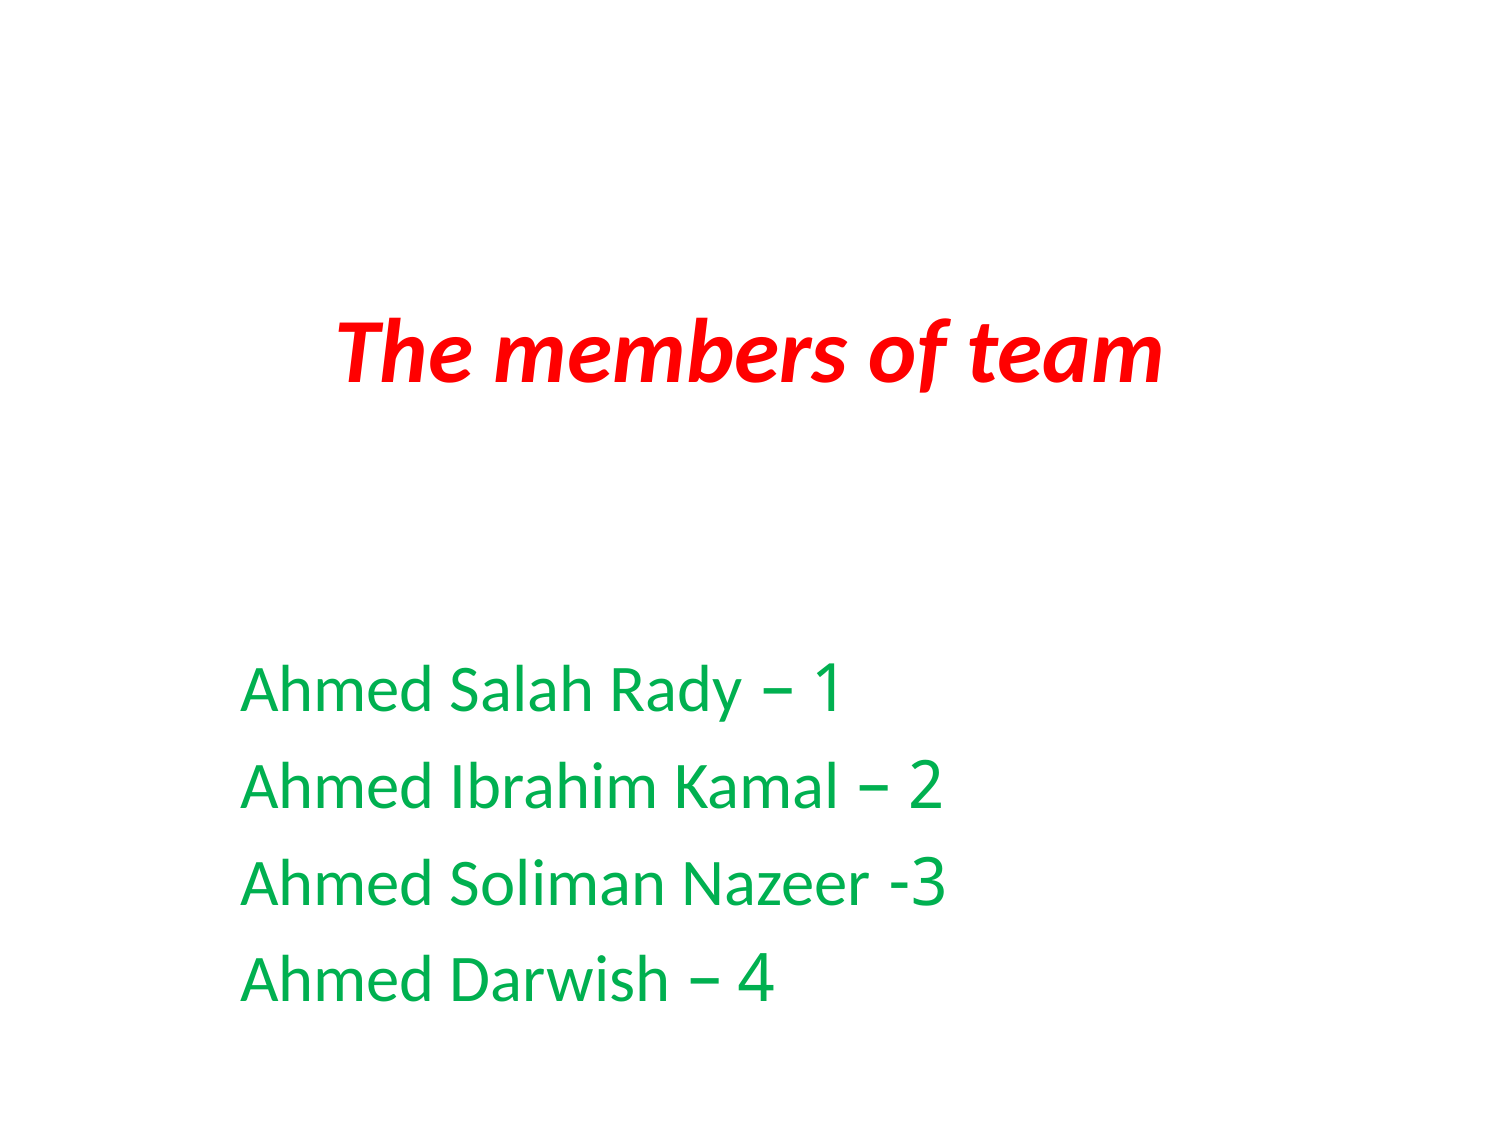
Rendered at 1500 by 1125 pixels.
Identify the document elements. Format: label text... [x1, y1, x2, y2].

title The members of team [112, 101, 1388, 591]
subtitle 1 – Ahmed Salah Rady 2 – Ahmed Ibrahim Kamal 3- Ahmed Soliman Nazeer 4 – Ahmed Darwish [225, 637, 1306, 1024]
